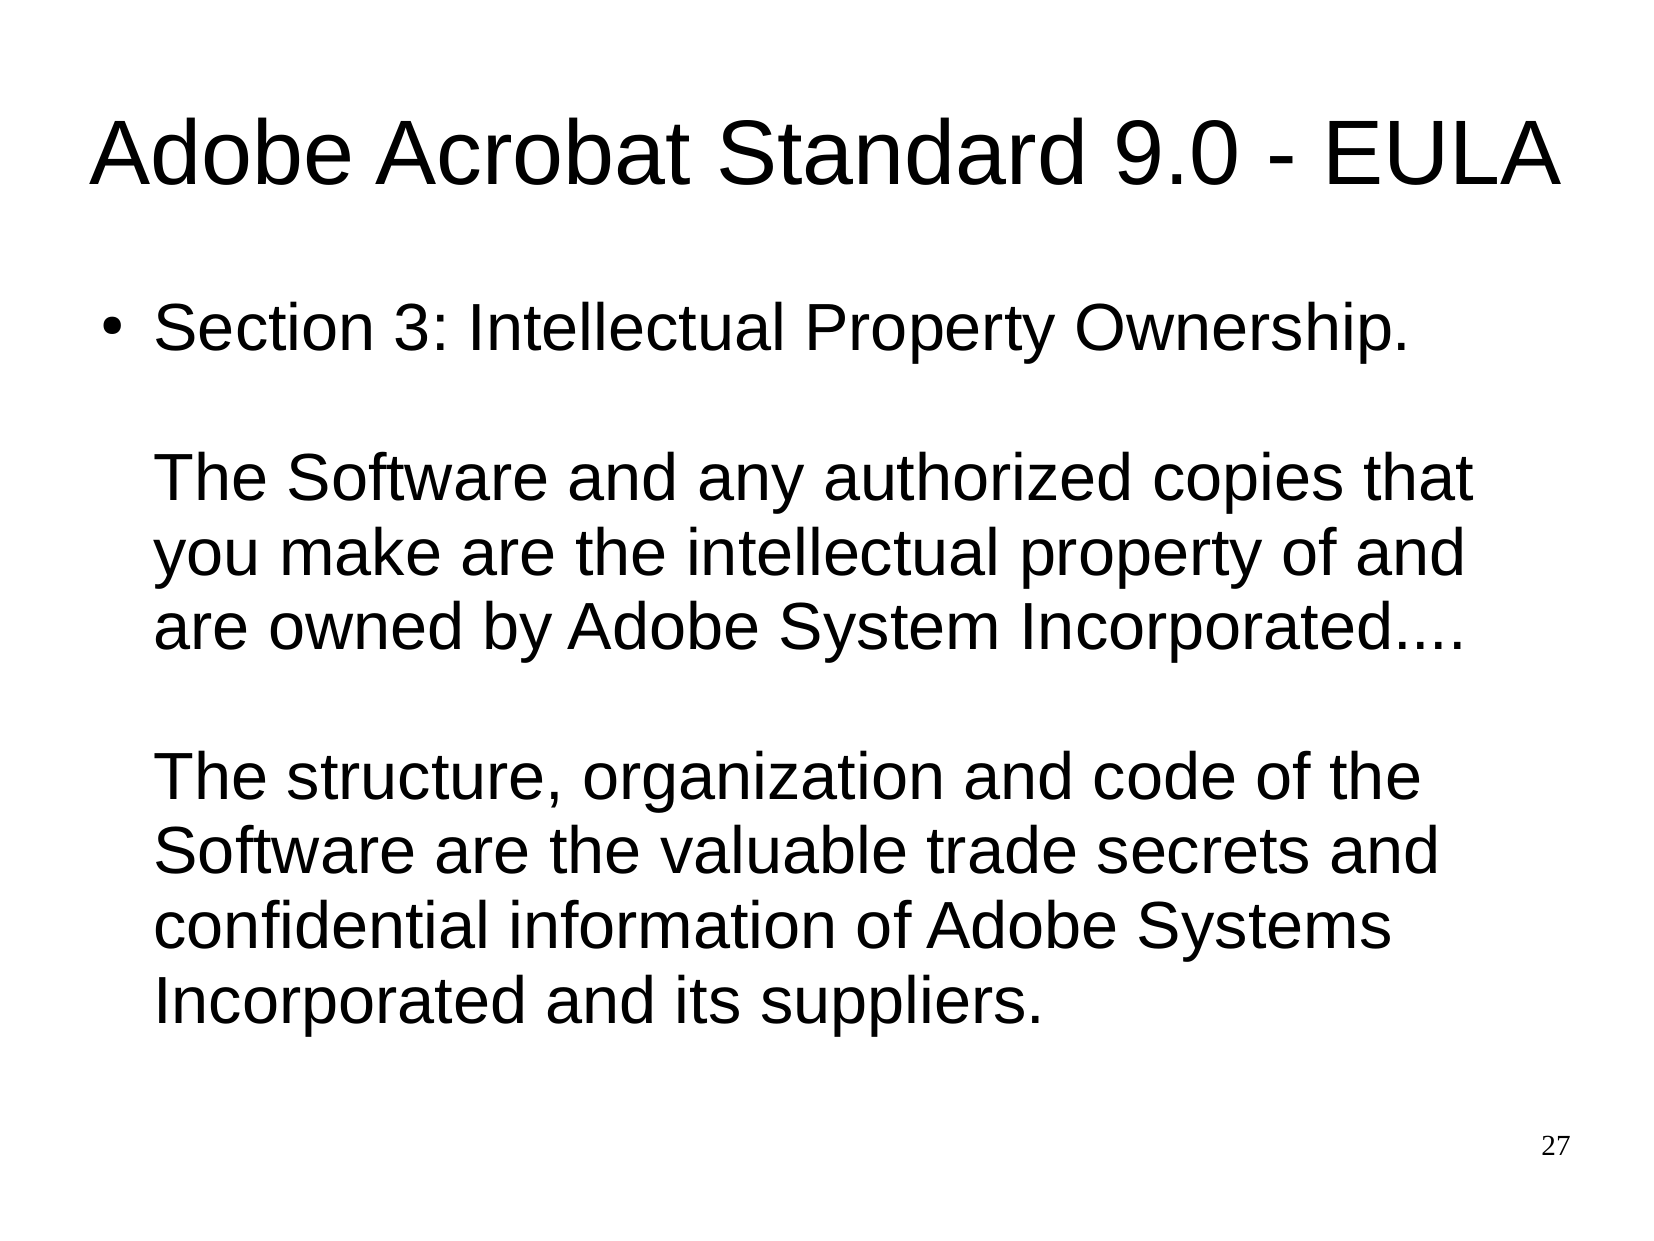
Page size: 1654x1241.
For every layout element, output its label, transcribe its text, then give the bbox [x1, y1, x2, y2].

title Adobe Acrobat Standard 9.0 - EULA [82, 49, 1571, 257]
list Section 3: Intellectual Property Ownership. The Software and any authorized copies that you make are the intellectual property of and are owned by Adobe System Incorporated.... The structure, organization and code of the Software are the valuable trade secrets and confidential information of Adobe Systems Incorporated and its suppliers. [82, 290, 1571, 1094]
